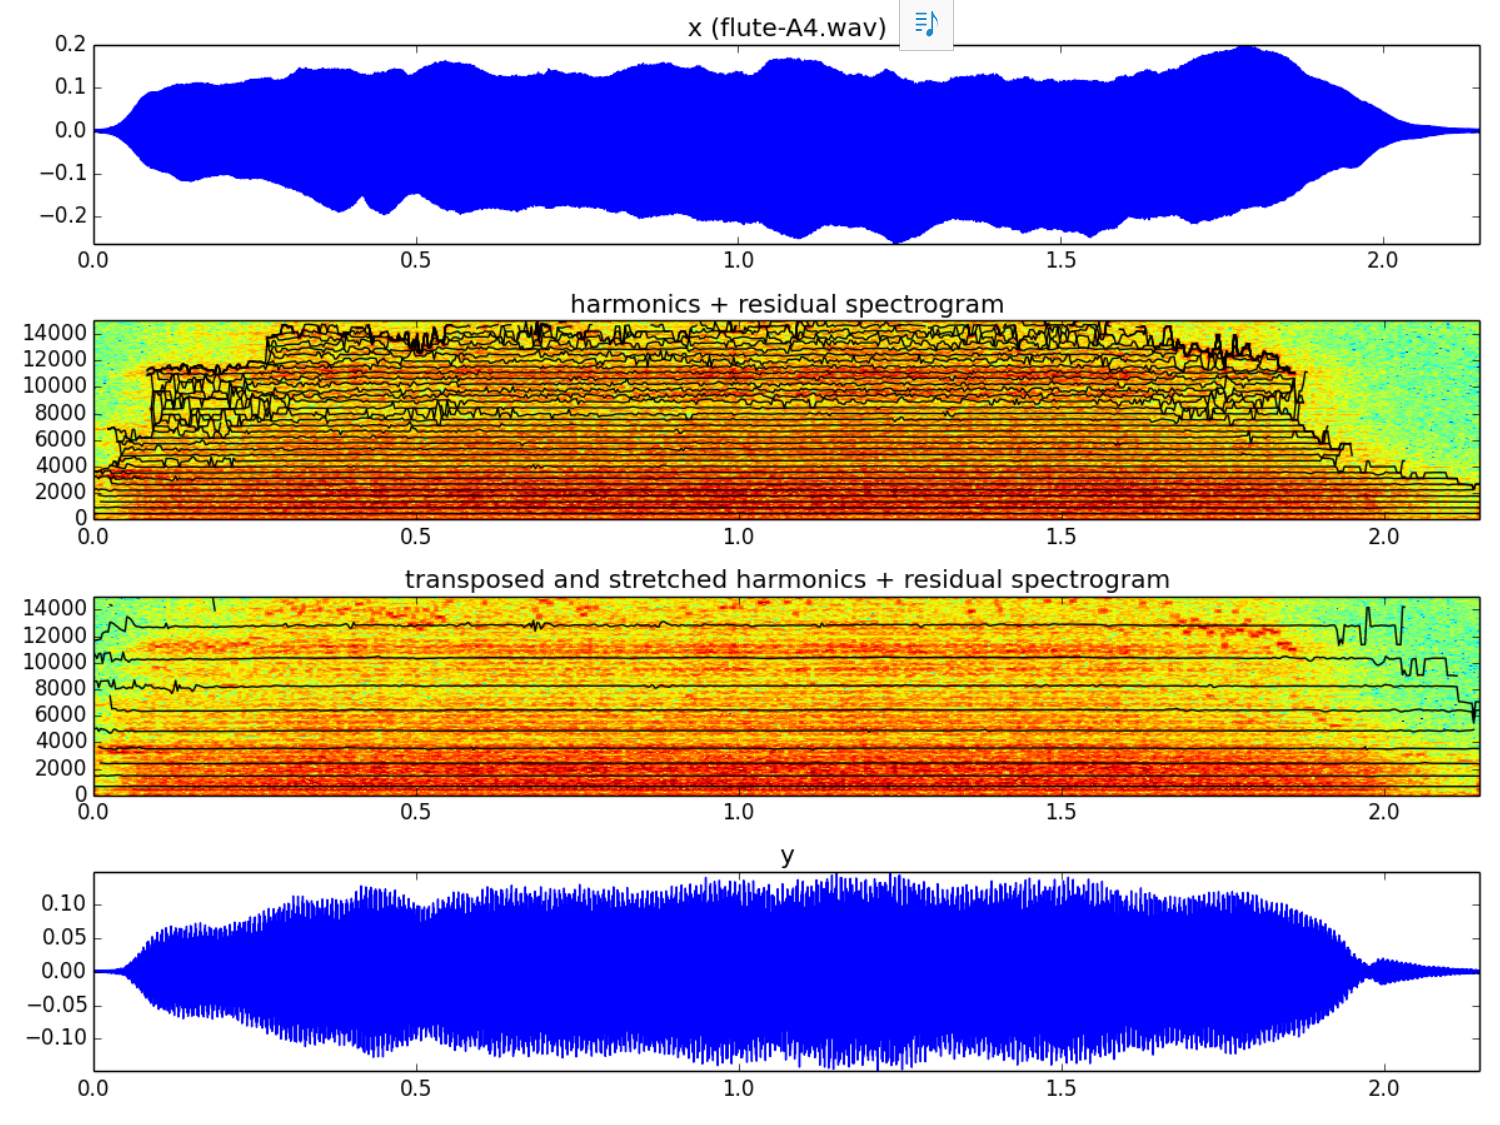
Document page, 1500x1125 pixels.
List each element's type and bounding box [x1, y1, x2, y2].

text_box [898, 0, 955, 52]
picture [1, 0, 1500, 1121]
